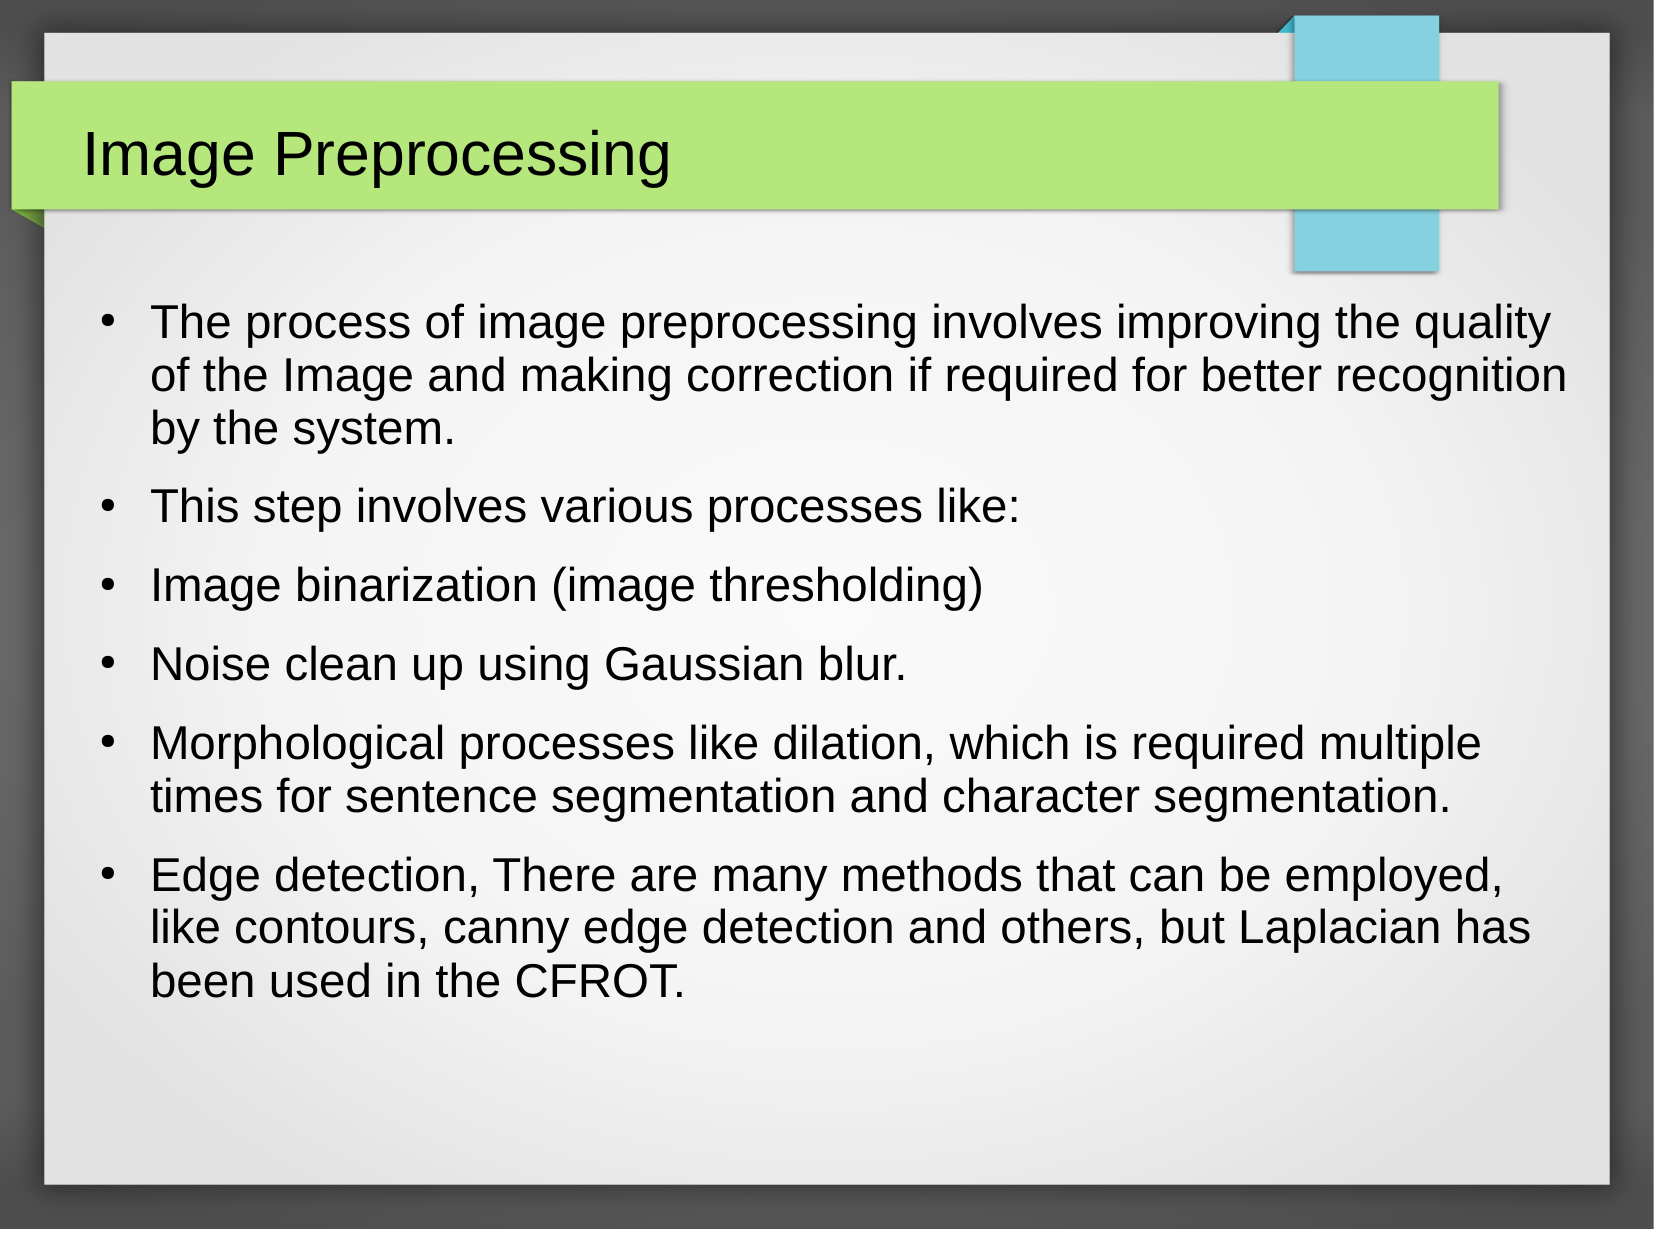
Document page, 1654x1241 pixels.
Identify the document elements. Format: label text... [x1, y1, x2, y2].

list The process of image preprocessing involves improving the quality of the Image and making correction if required for better recognition by the system. This step involves various processes like: Image binarization (image thresholding) Noise clean up using Gaussian blur. Morphological processes like dilation, which is required multiple times for sentence segmentation and character segmentation. Edge detection, There are many methods that can be employed, like contours, canny edge detection and others, but Laplacian has been used in the CFROT. [82, 295, 1571, 1015]
title Image Preprocessing [82, 94, 1264, 213]
picture [0, 0, 1654, 1229]
